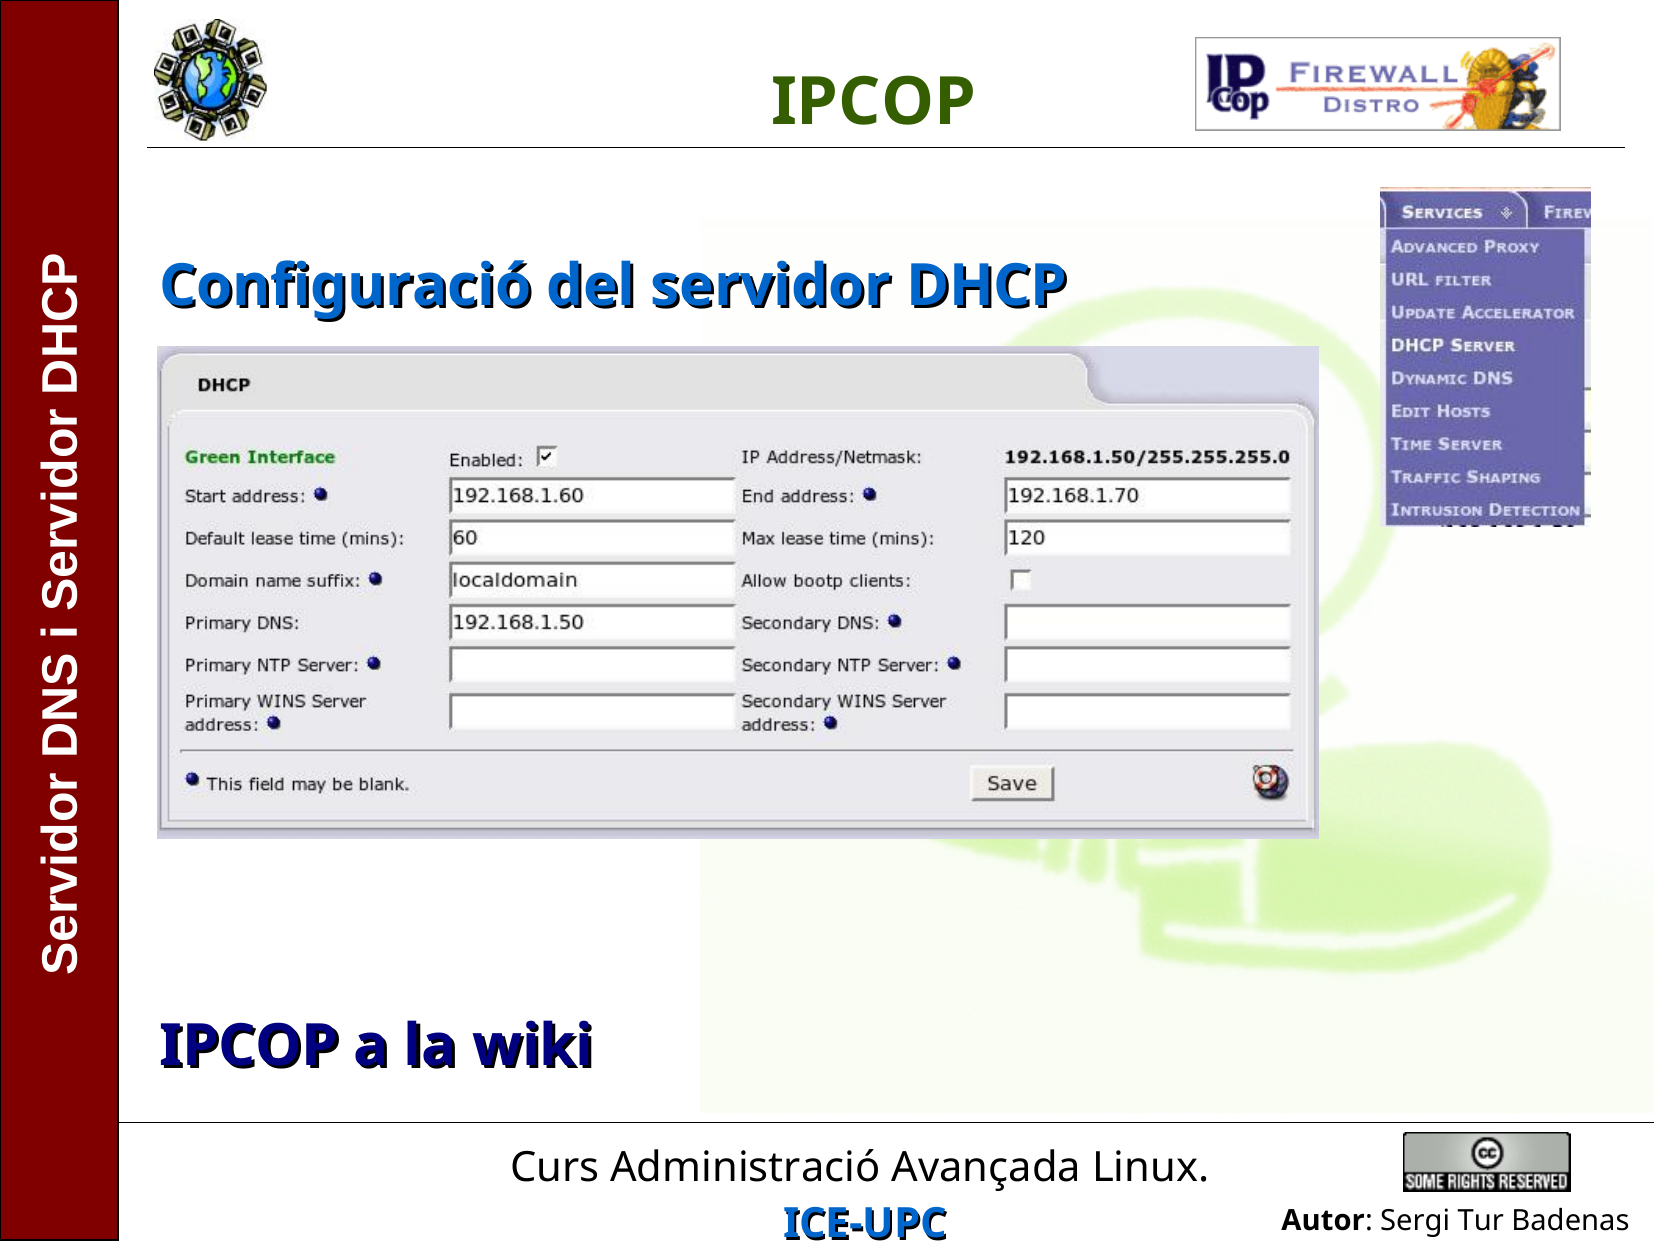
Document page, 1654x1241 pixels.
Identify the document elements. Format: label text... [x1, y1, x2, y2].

title IPCOP [129, 49, 1619, 148]
picture [1403, 1132, 1571, 1192]
list Configuració del servidor DHCP IPCOP a la wiki [141, 242, 1630, 1078]
picture [700, 187, 1654, 1113]
picture [154, 19, 268, 49]
picture [1195, 37, 1561, 131]
